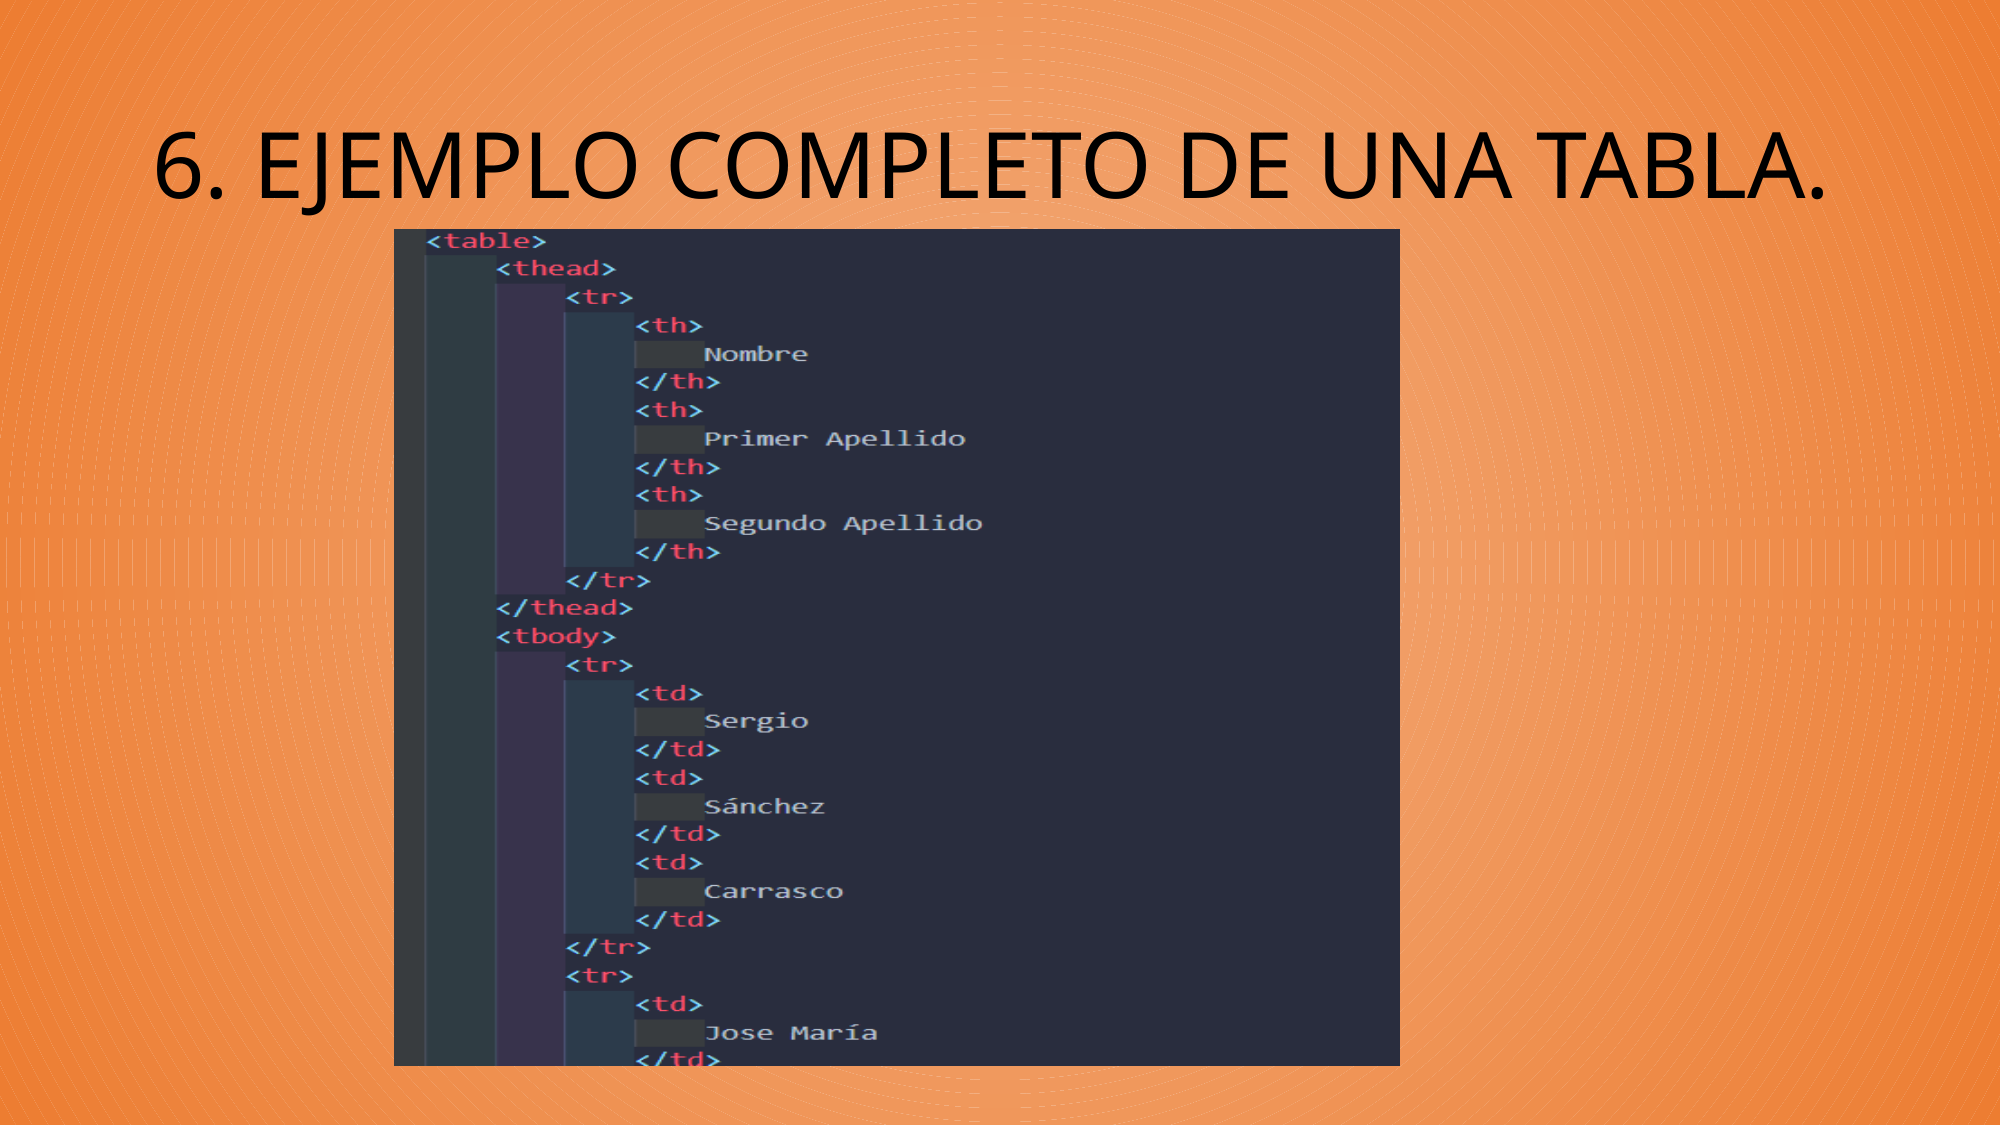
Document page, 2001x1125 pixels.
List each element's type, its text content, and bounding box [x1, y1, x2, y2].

title 6. EJEMPLO COMPLETO DE UNA TABLA. [137, 59, 1863, 278]
picture [394, 229, 1400, 1066]
